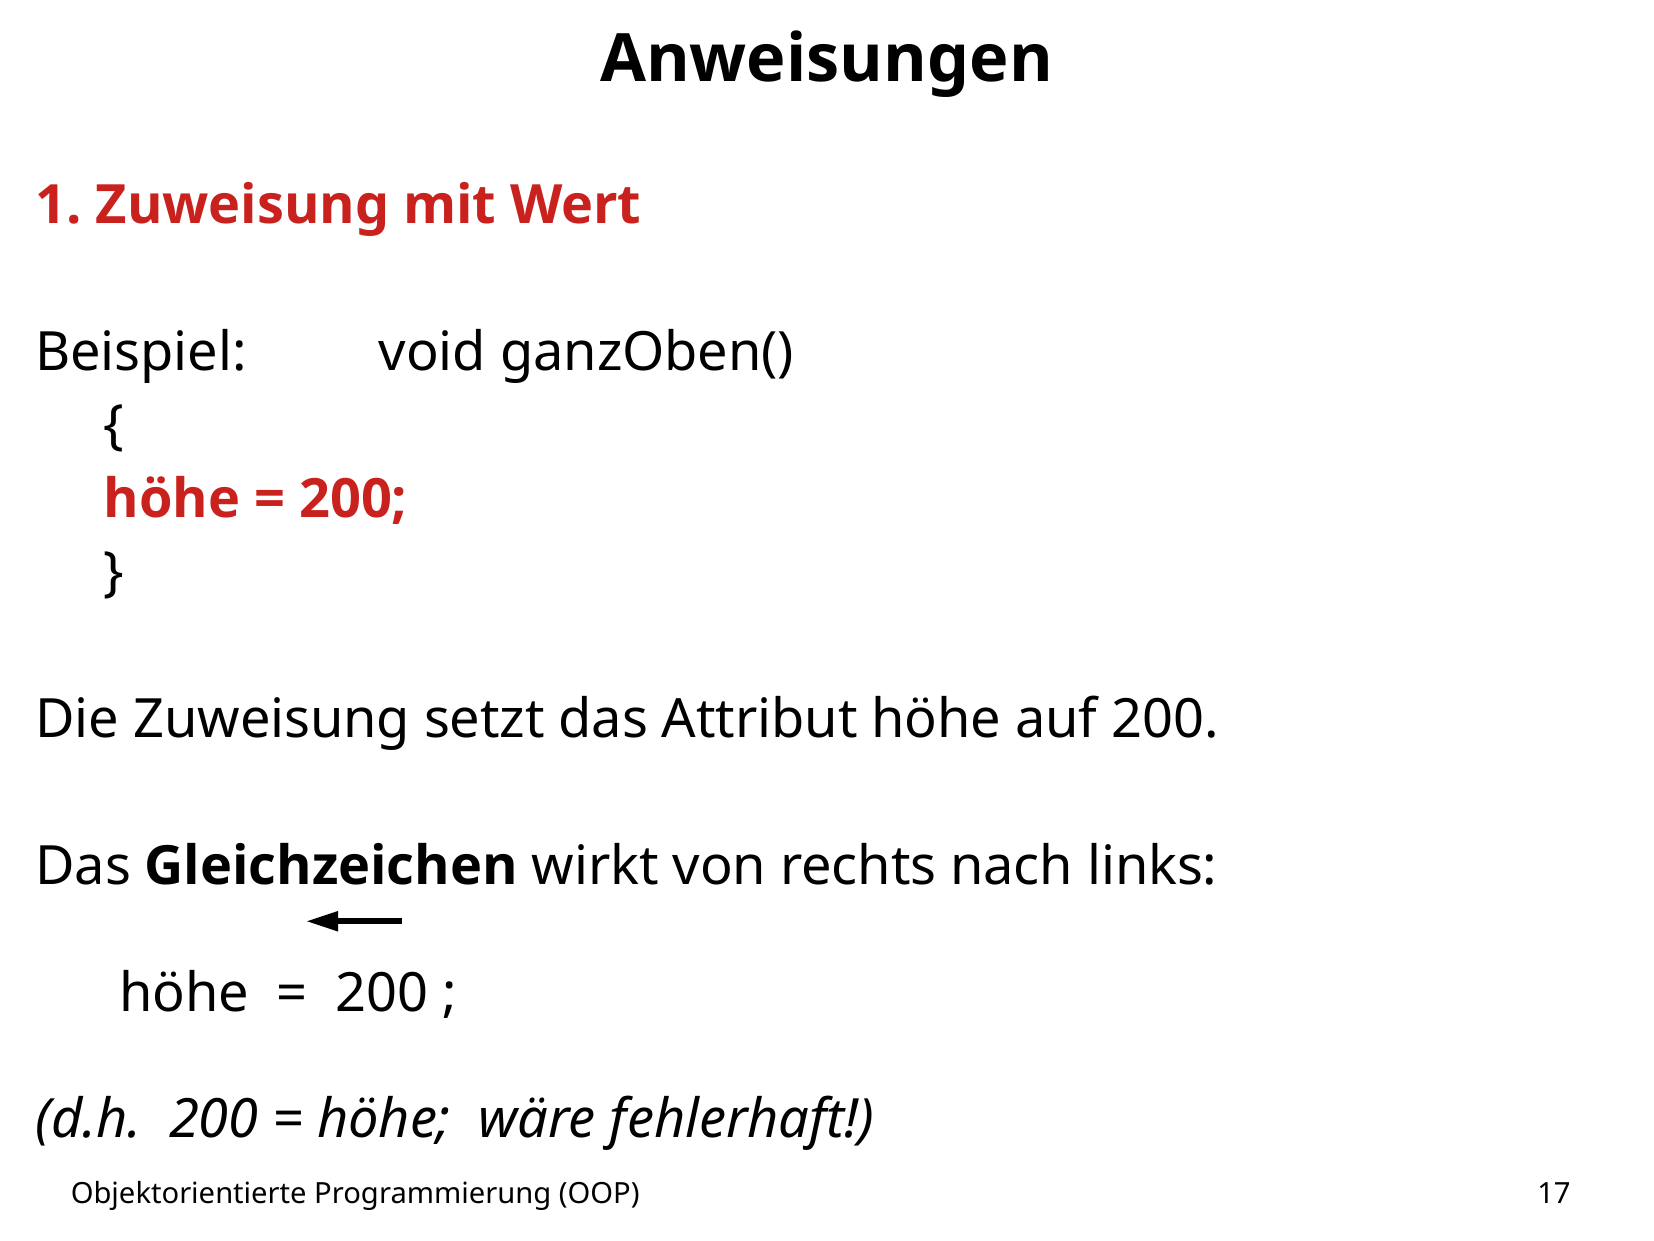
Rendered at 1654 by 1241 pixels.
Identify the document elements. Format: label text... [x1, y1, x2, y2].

list 1. Zuweisung mit Wert Beispiel: void ganzOben() { höhe = 200; } Die Zuweisung setzt das Attribut höhe auf 200. Das Gleichzeichen wirkt von rechts nach links: höhe = 200 ; (d.h. 200 = höhe; wäre fehlerhaft!) [35, 165, 1619, 1158]
title Anweisungen [0, 5, 1654, 107]
